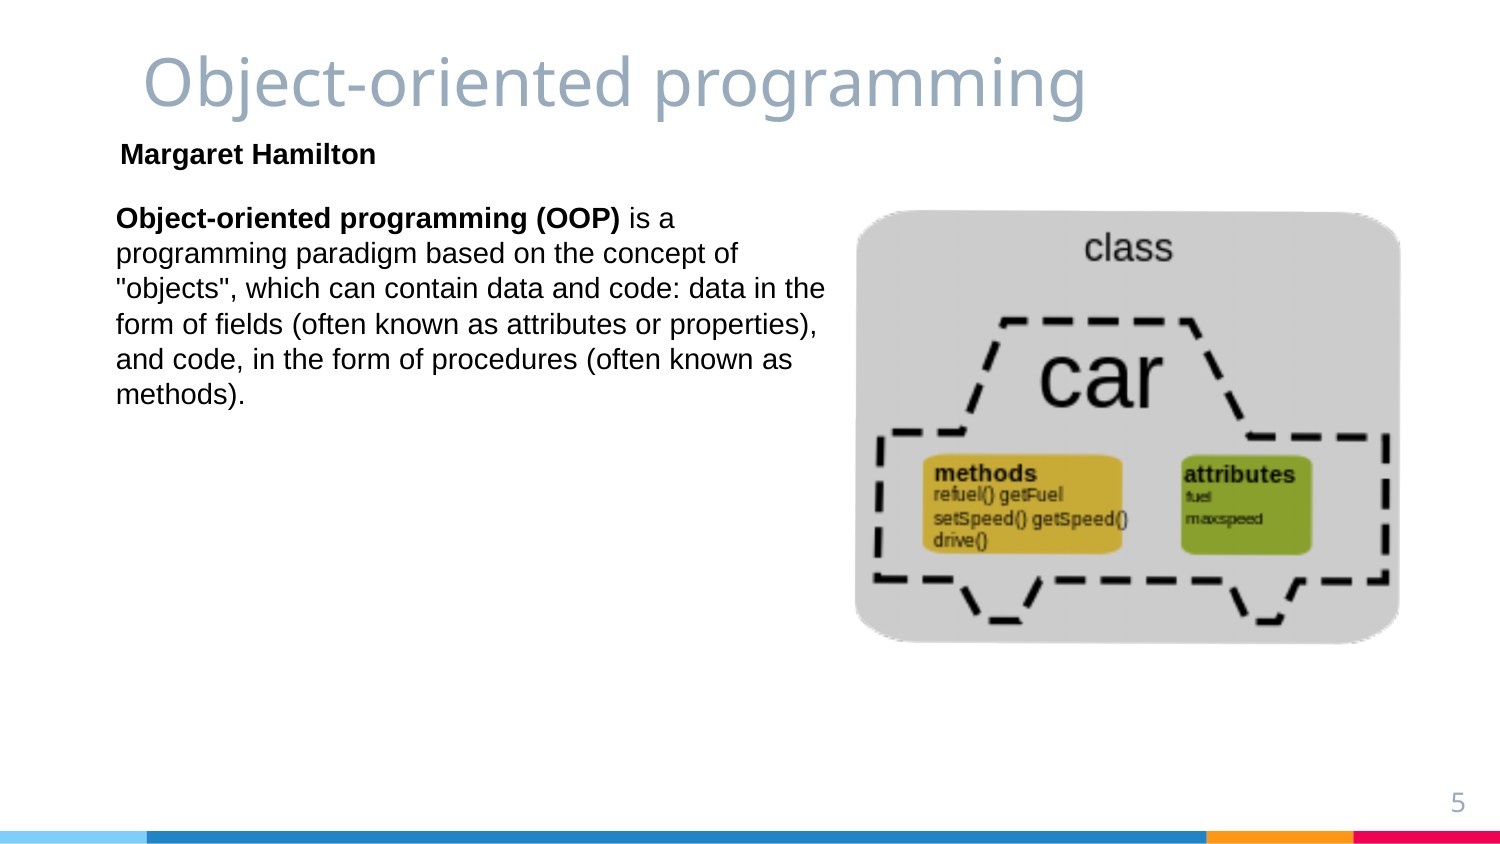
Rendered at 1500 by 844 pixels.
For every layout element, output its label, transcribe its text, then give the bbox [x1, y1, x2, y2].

slide_number <number> [1391, 770, 1482, 822]
picture [854, 209, 1401, 645]
title Object-oriented programming [127, 45, 1188, 136]
list Margaret Hamilton Object-oriented programming (OOP) is a programming paradigm based on the concept of "objects", which can contain data and code: data in the form of fields (often known as attributes or properties), and code, in the form of procedures (often known as methods). [45, 135, 856, 747]
